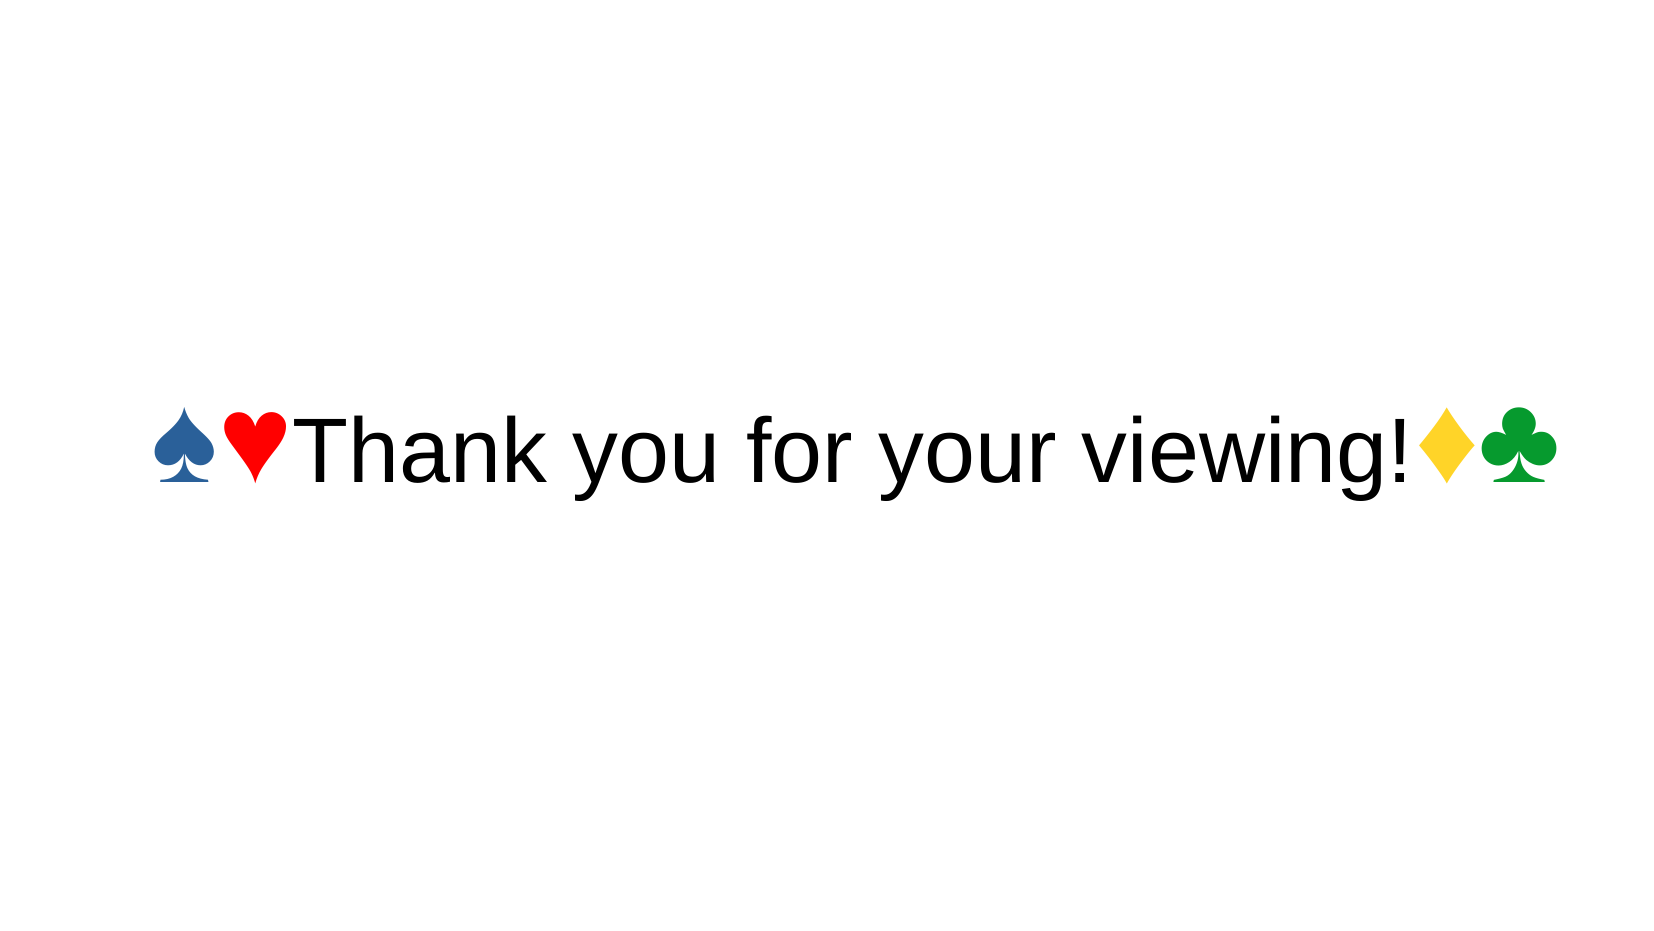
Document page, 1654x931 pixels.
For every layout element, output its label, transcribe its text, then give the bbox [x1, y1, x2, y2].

list ♠♥Thank you for your viewing!♦♣ [76, 169, 1565, 709]
